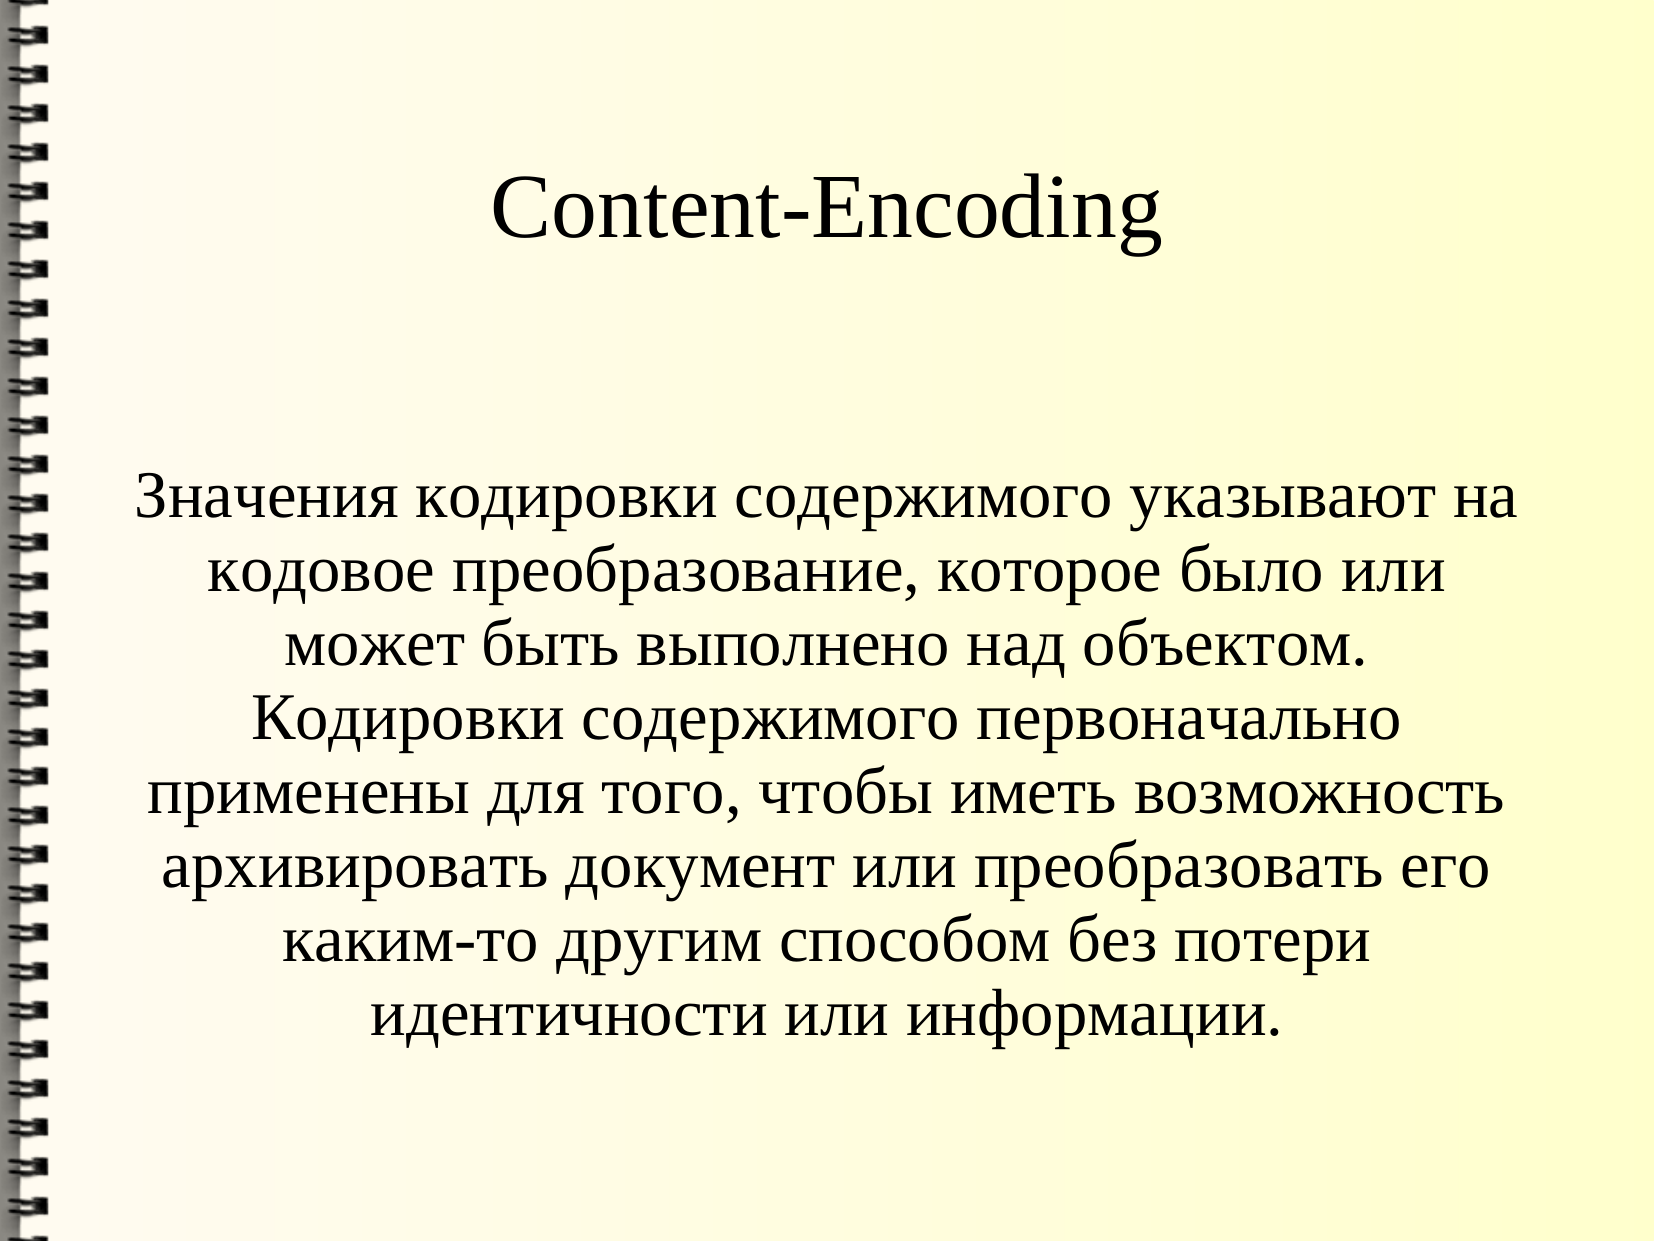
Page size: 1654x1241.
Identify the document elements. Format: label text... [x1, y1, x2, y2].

title Content-Encoding [121, 102, 1534, 311]
picture [0, 0, 1654, 1241]
subtitle Значения кодировки содержимого указывают на кодовое преобразование, которое было или может быть выполнено над объектом. Кодировки содержимого первоначально применены для того, чтобы иметь возможность архивировать документ или преобразовать его каким-то другим способом без потери идентичности или информации. [121, 344, 1534, 1164]
